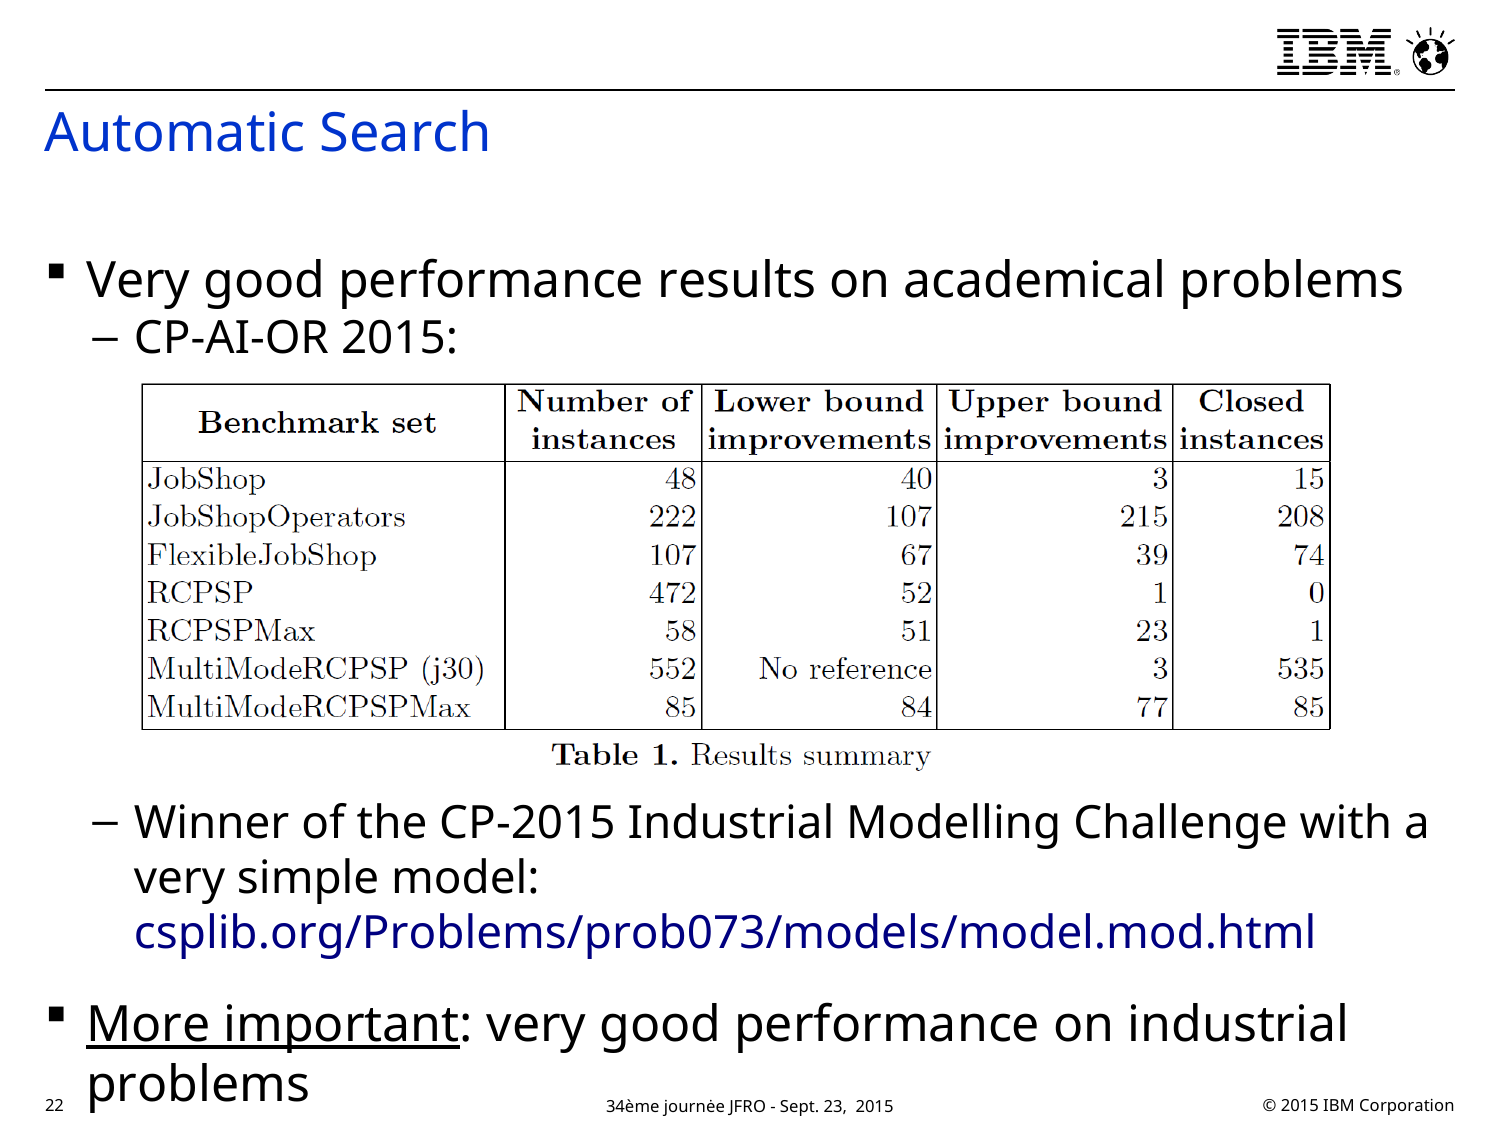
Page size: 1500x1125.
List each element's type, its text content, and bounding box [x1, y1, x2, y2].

picture [135, 377, 1341, 776]
title Automatic Search [29, 97, 1455, 203]
list Very good performance results on academical problems CP-AI-OR 2015: Winner of the CP-2015 Industrial Modelling Challenge with a very simple model: csplib.org/Problems/prob073/models/model.mod.html More important: very good performance on industrial problems [29, 239, 1455, 1066]
picture [1260, 10, 1468, 90]
